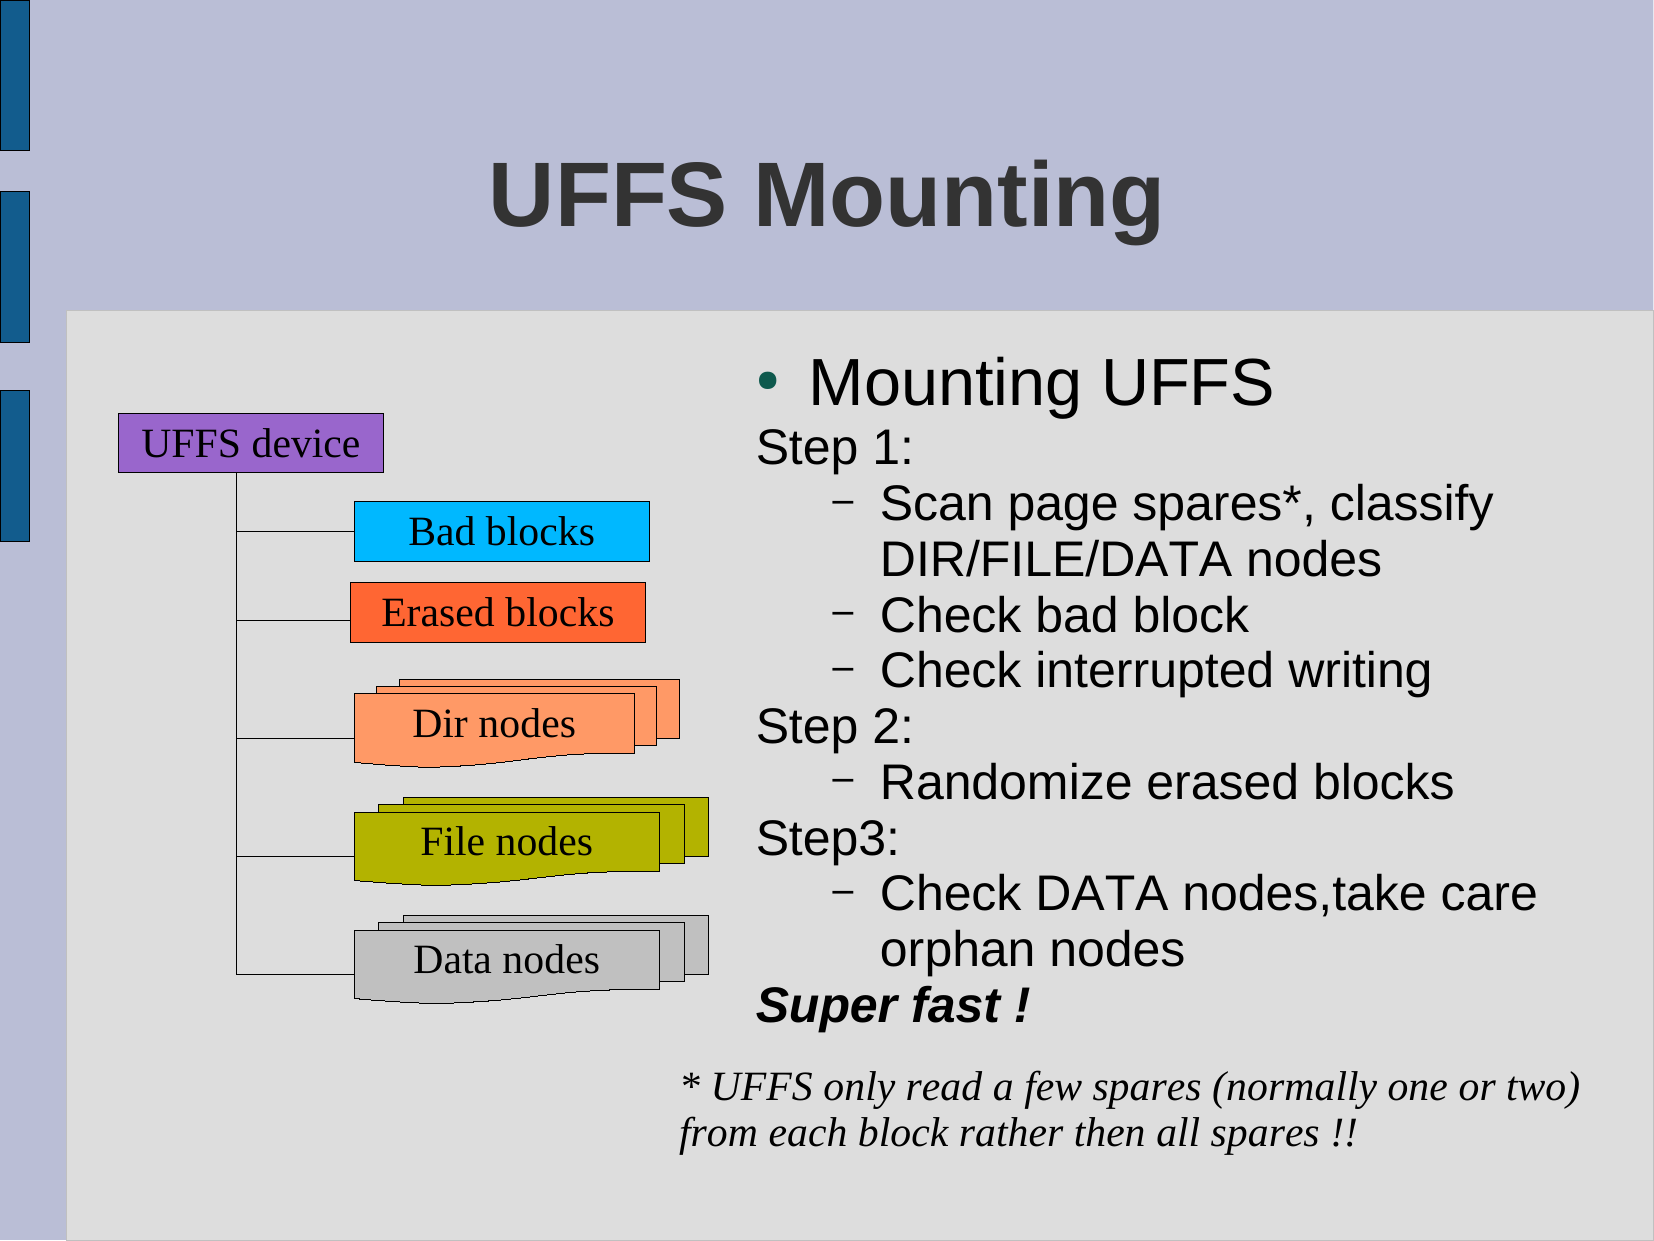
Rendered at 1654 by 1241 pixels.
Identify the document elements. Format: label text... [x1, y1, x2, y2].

text_box * UFFS only read a few spares (normally one or two) from each block rather then all spares !! [679, 1062, 1595, 1158]
text_box Dir nodes [354, 679, 680, 768]
list Mounting UFFS Step 1: Scan page spares*, classify DIR/FILE/DATA nodes Check bad block Check interrupted writing Step 2: Randomize erased blocks Step3: Check DATA nodes,take care orphan nodes Super fast ! [738, 344, 1595, 1062]
text_box UFFS device [118, 413, 384, 473]
text_box Erased blocks [350, 582, 646, 643]
text_box Data nodes [354, 915, 709, 1004]
text_box Bad blocks [354, 501, 650, 562]
title UFFS Mounting [121, 91, 1534, 299]
text_box File nodes [354, 797, 709, 886]
